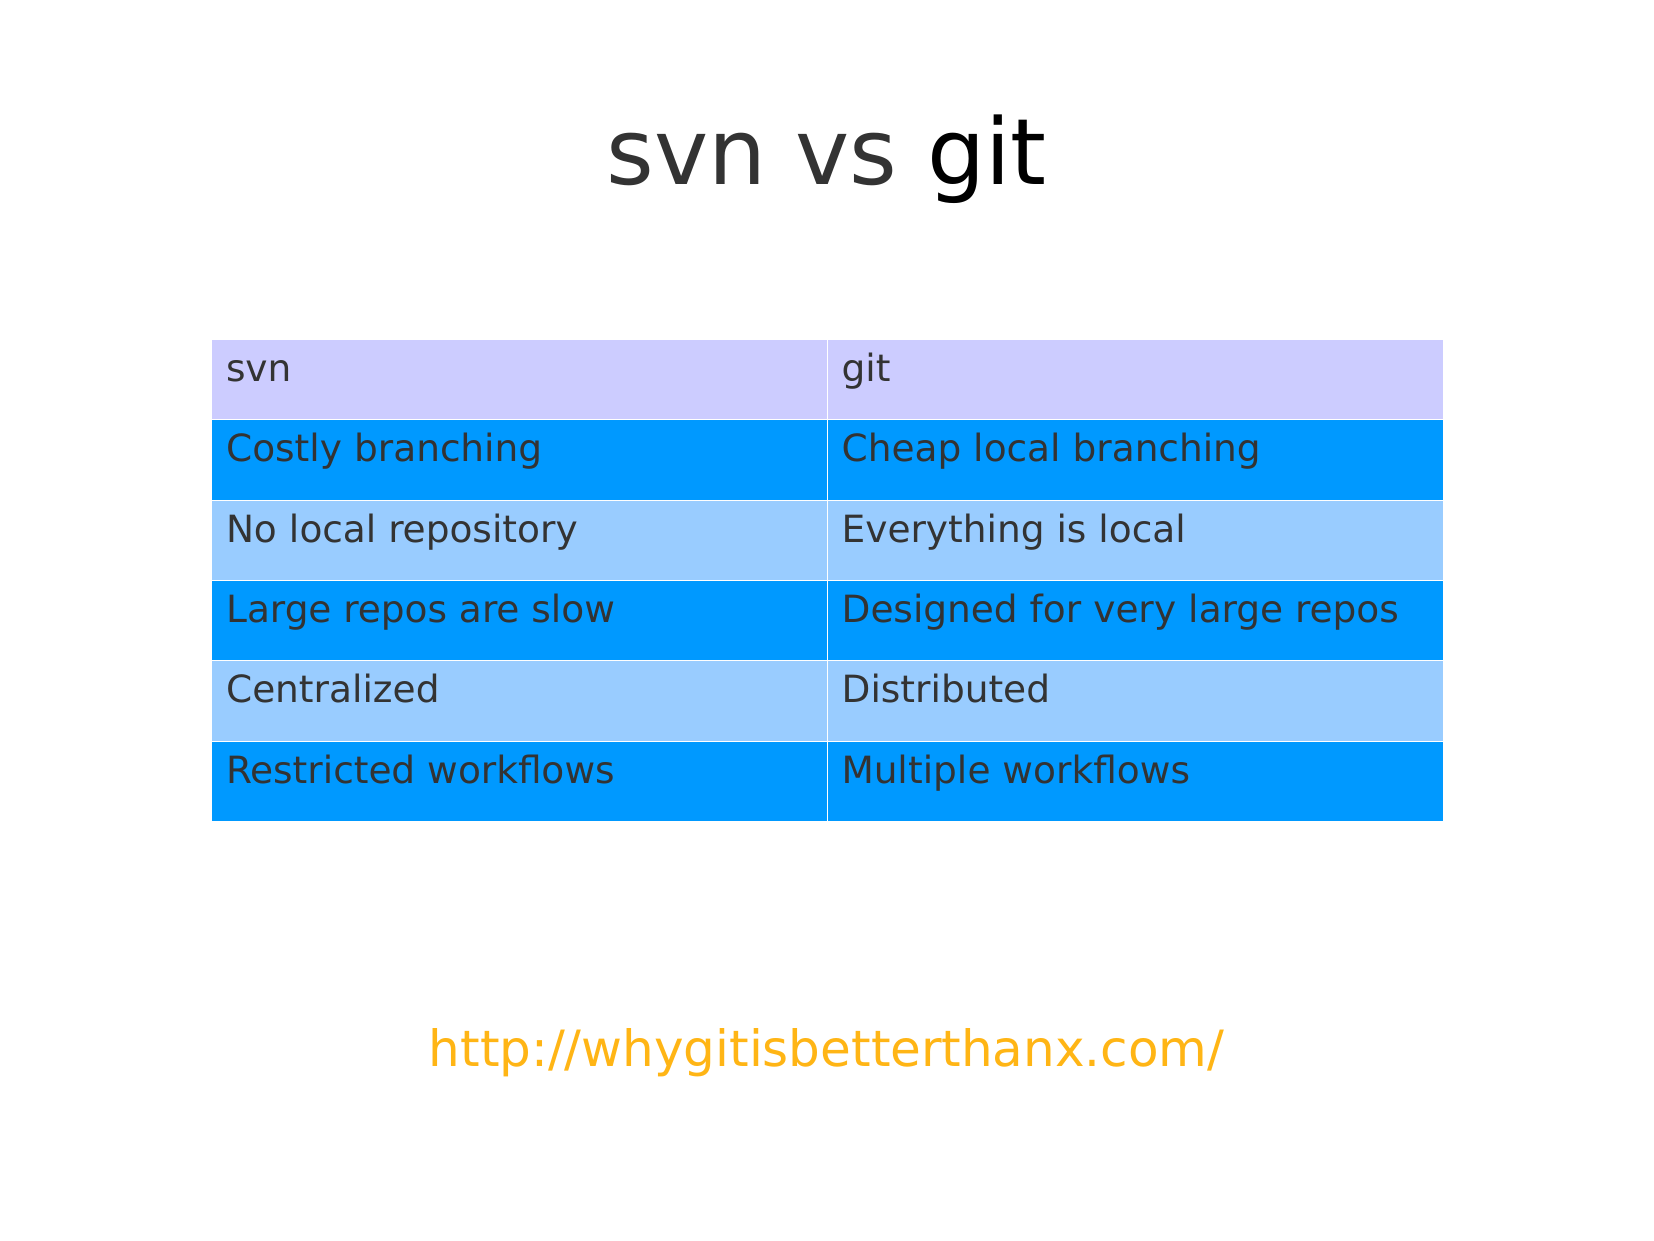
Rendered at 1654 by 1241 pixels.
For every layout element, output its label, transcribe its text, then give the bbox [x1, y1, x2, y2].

title svn vs git [82, 56, 1571, 250]
table_cell Multiple workflows [828, 742, 1443, 821]
table_cell No local repository [212, 501, 827, 580]
table_cell Large repos are slow [212, 581, 827, 660]
table_header git [828, 340, 1443, 419]
table_cell Cheap local branching [828, 420, 1443, 500]
table_cell Costly branching [212, 420, 827, 500]
table_cell Centralized [212, 661, 827, 741]
text_box http://whygitisbetterthanx.com/ [414, 1012, 1241, 1086]
table_header svn [212, 340, 827, 419]
table_cell Everything is local [828, 501, 1443, 580]
table_cell Distributed [828, 661, 1443, 741]
table_cell Designed for very large repos [828, 581, 1443, 660]
table_cell Restricted workflows [212, 742, 827, 821]
